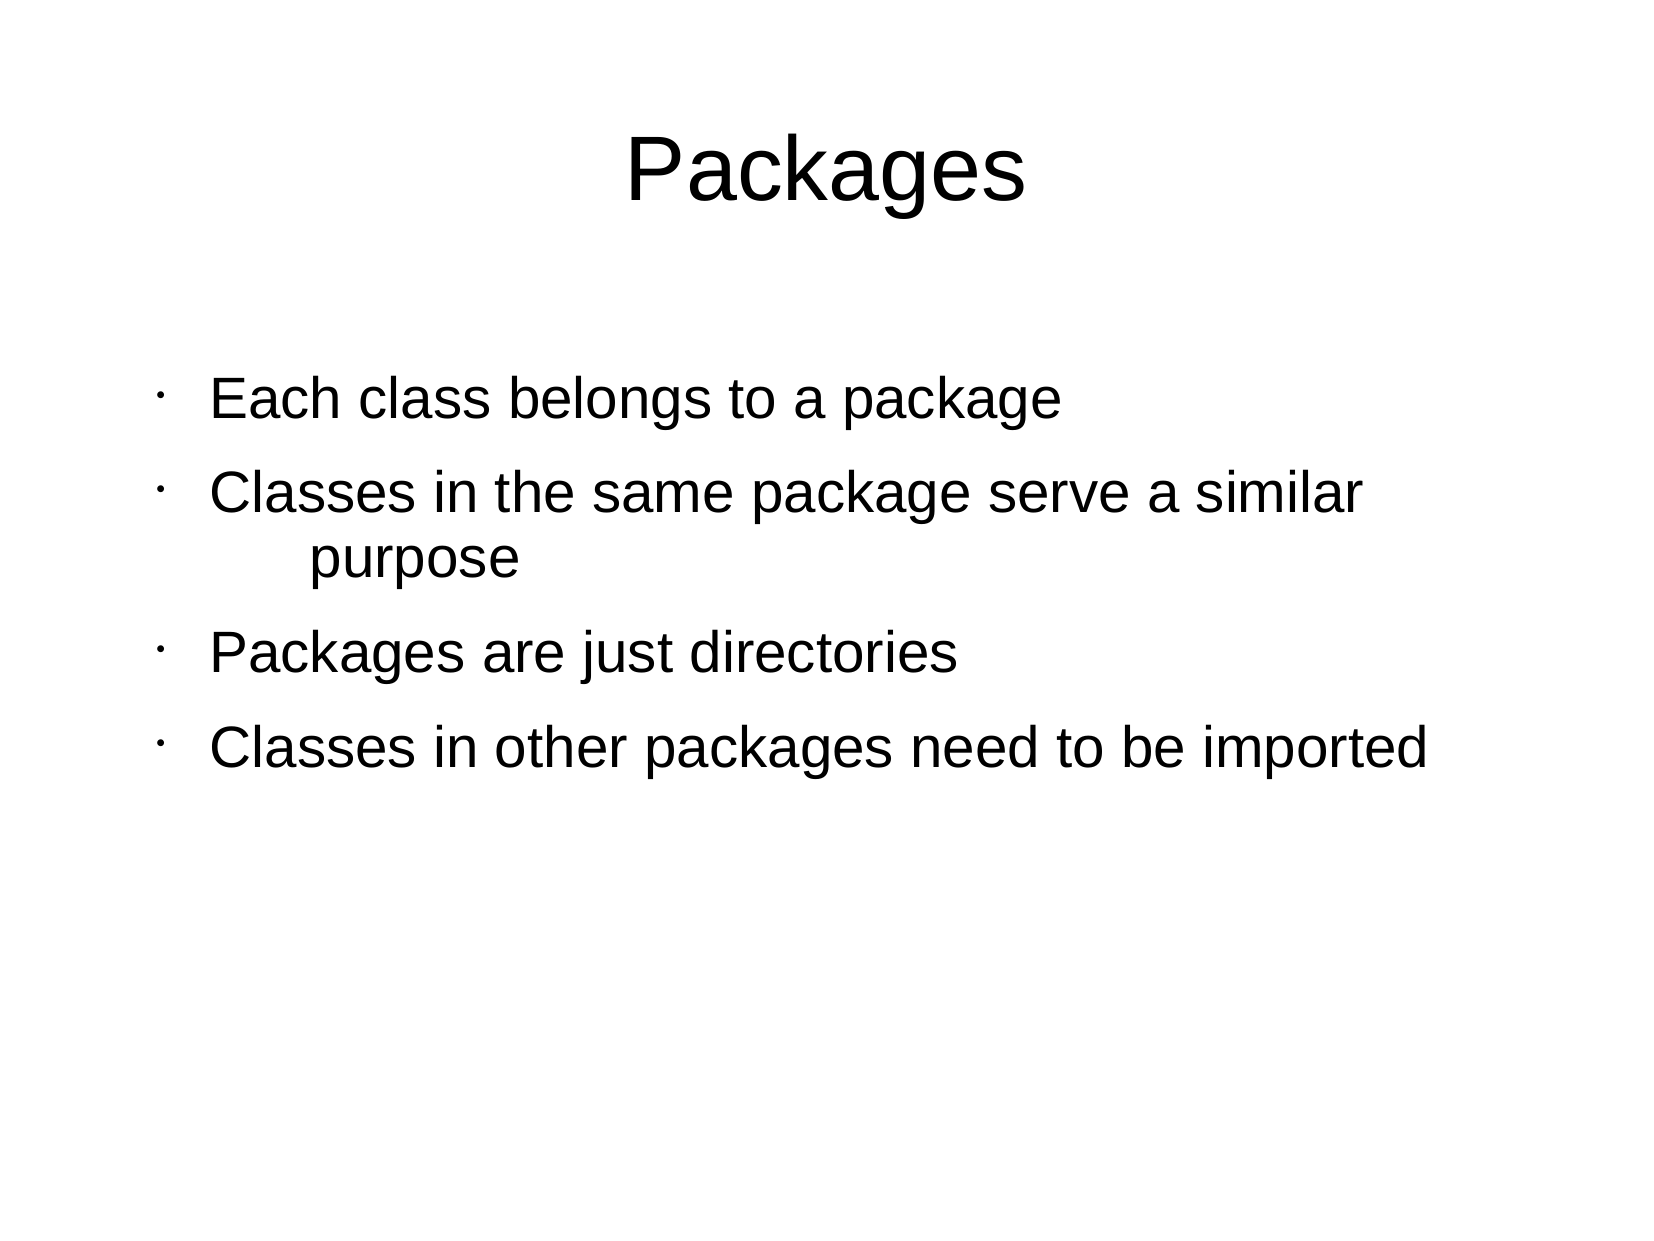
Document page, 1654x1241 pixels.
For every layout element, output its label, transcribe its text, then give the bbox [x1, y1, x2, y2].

title Packages [123, 110, 1530, 317]
list Each class belongs to a package Classes in the same package serve a similar purpose Packages are just directories Classes in other packages need to be imported [123, 358, 1530, 1103]
